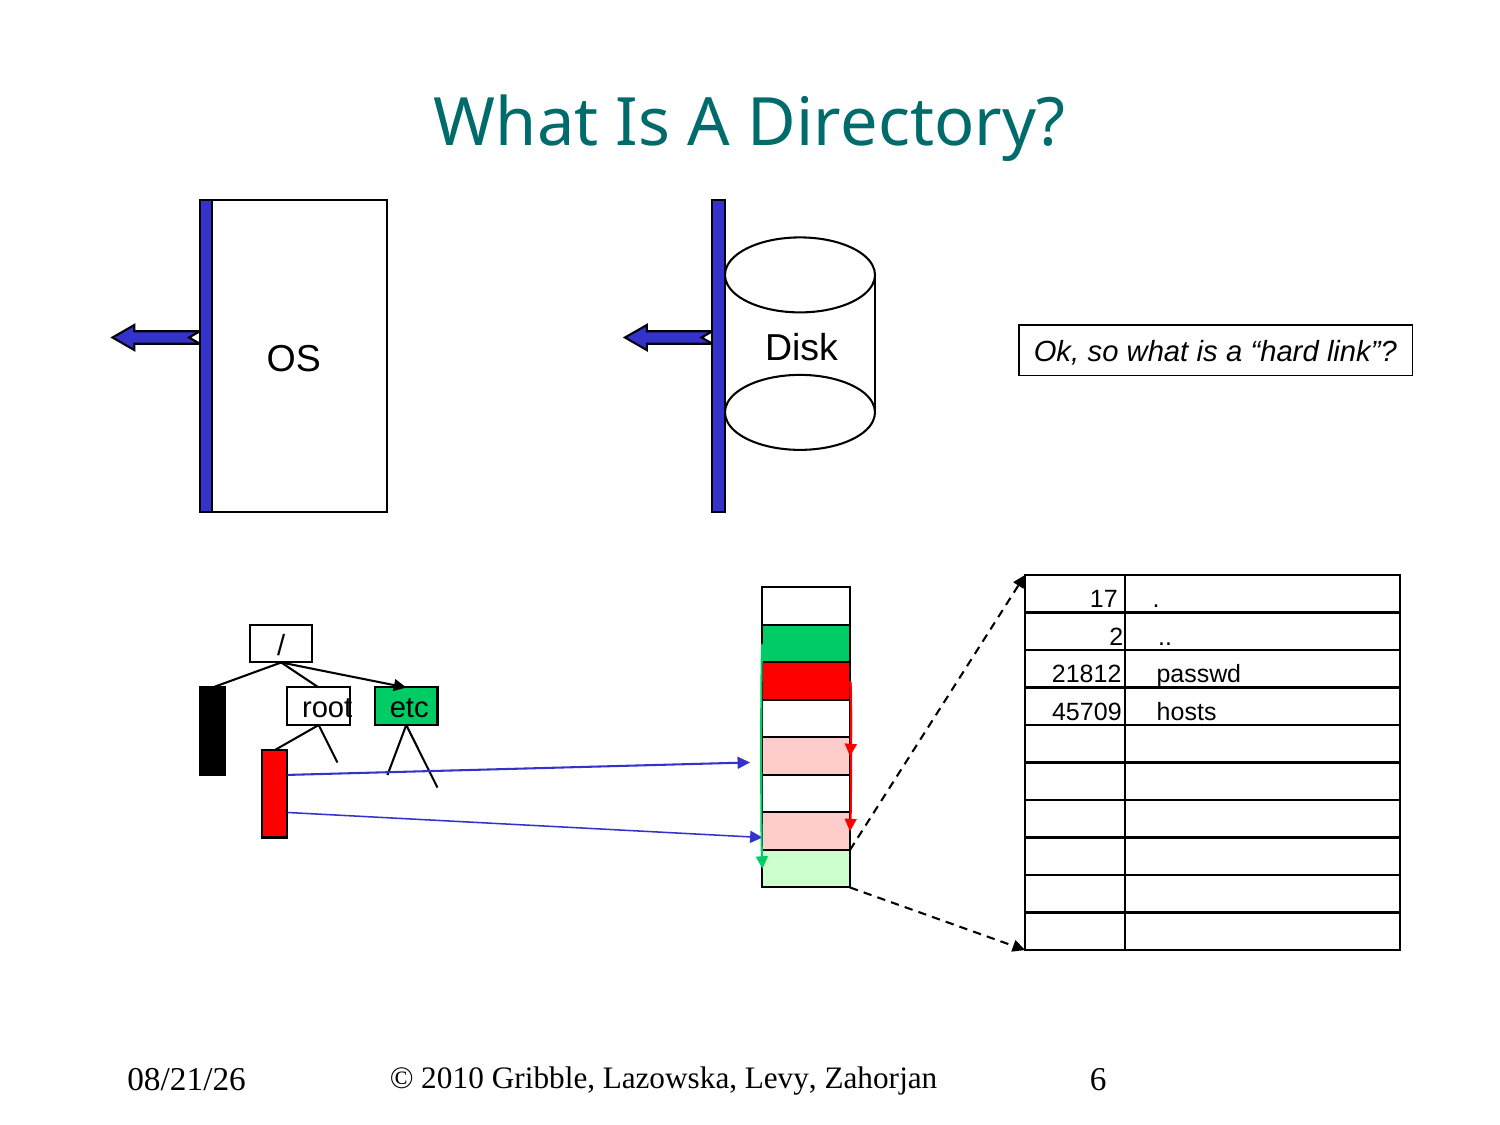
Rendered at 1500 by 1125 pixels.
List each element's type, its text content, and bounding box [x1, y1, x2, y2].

text_box 2 .. [1094, 612, 1188, 658]
text_box etc [375, 687, 438, 725]
text_box [262, 750, 288, 838]
text_box [764, 737, 848, 774]
text_box root [287, 687, 350, 725]
text_box Ok, so what is a “hard link”? [1018, 324, 1413, 376]
title What Is A Directory? [112, 62, 1388, 175]
text_box [762, 624, 850, 699]
text_box / [249, 624, 313, 663]
text_box [112, 199, 213, 513]
text_box 21812 passwd [1037, 650, 1257, 696]
text_box [624, 199, 725, 513]
text_box 45709 hosts [1037, 687, 1232, 733]
text_box OS [213, 199, 388, 513]
text_box Disk [750, 314, 853, 376]
text_box 17 . [1075, 575, 1175, 621]
text_box [199, 687, 225, 775]
text_box [762, 812, 850, 888]
